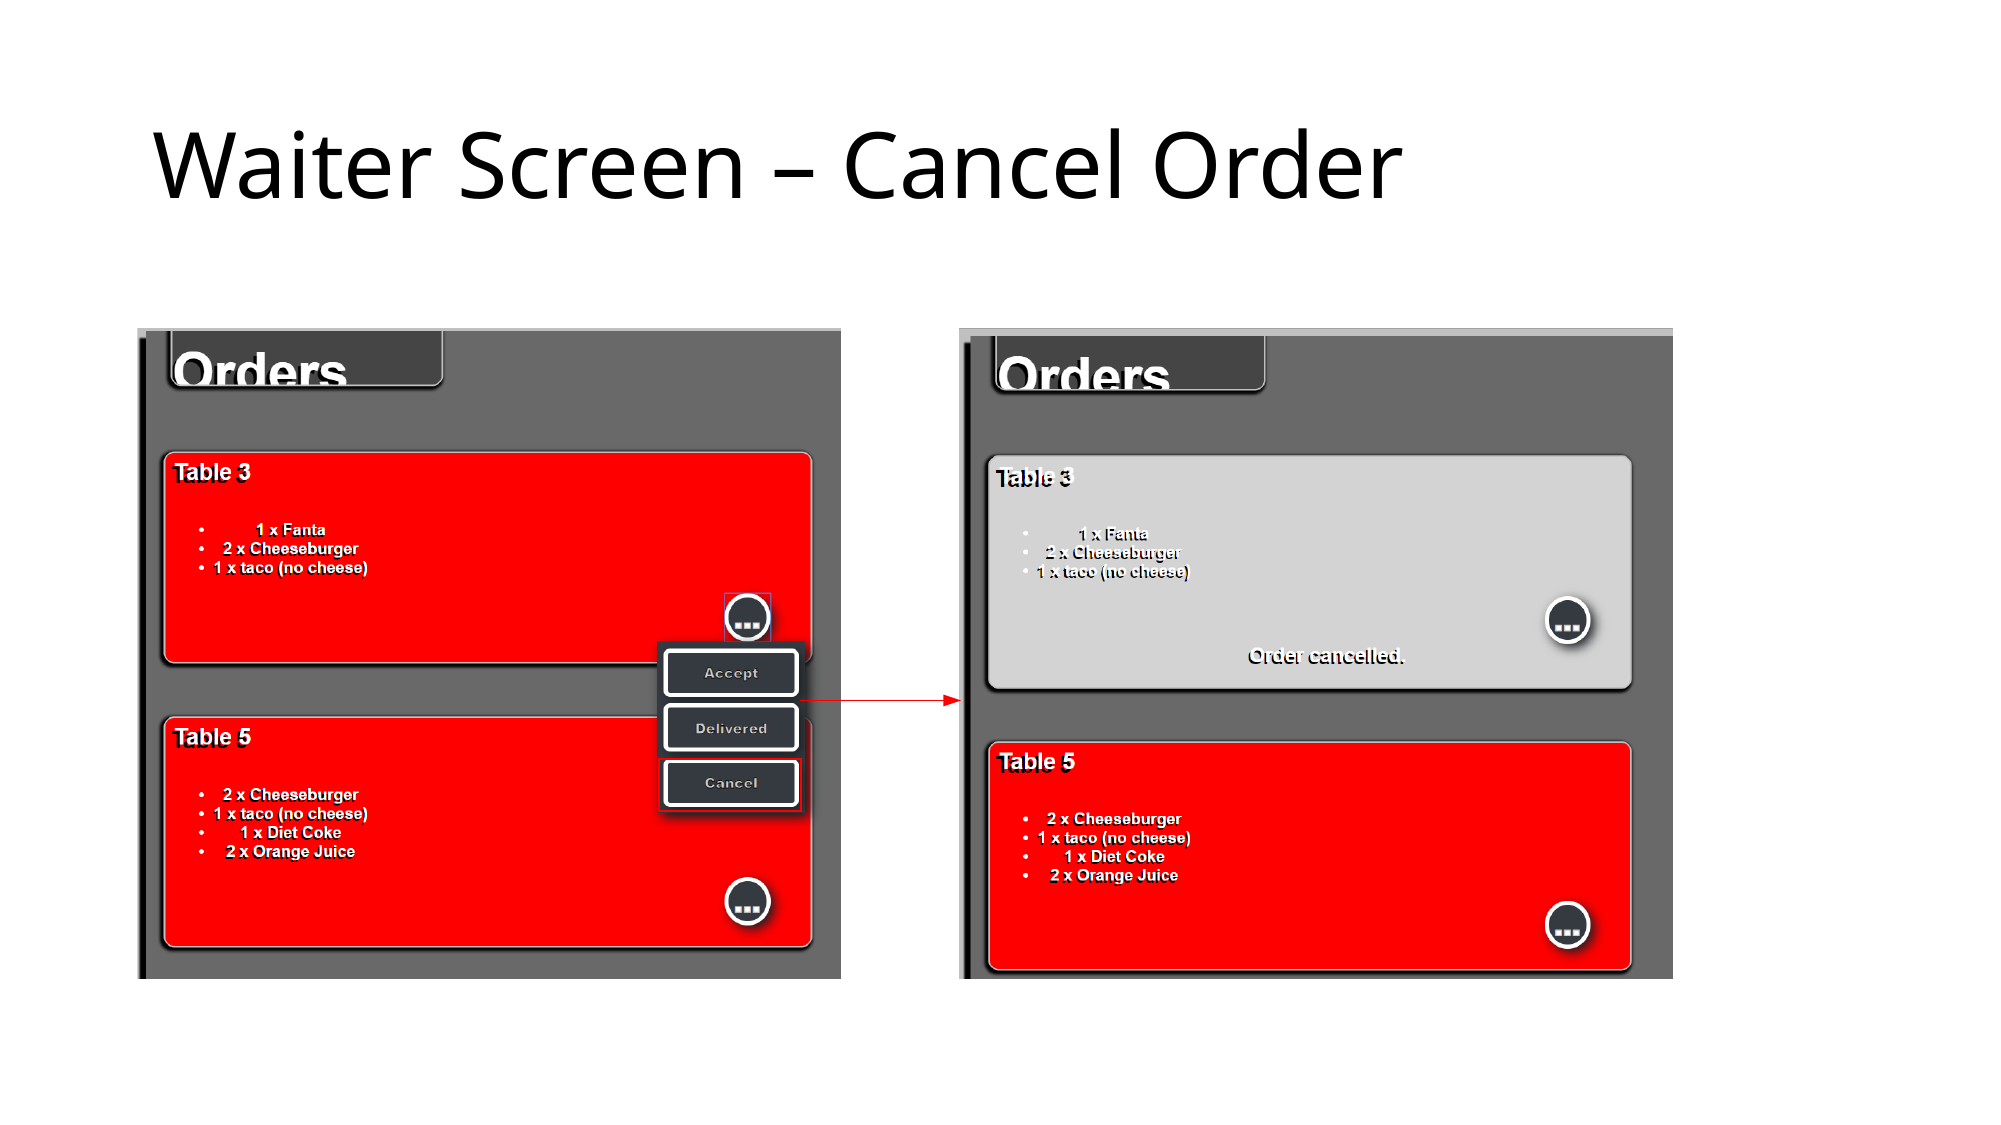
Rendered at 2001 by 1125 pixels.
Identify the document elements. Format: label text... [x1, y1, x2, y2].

picture [959, 328, 1673, 979]
picture [137, 328, 841, 979]
title Waiter Screen – Cancel Order [137, 59, 1863, 278]
